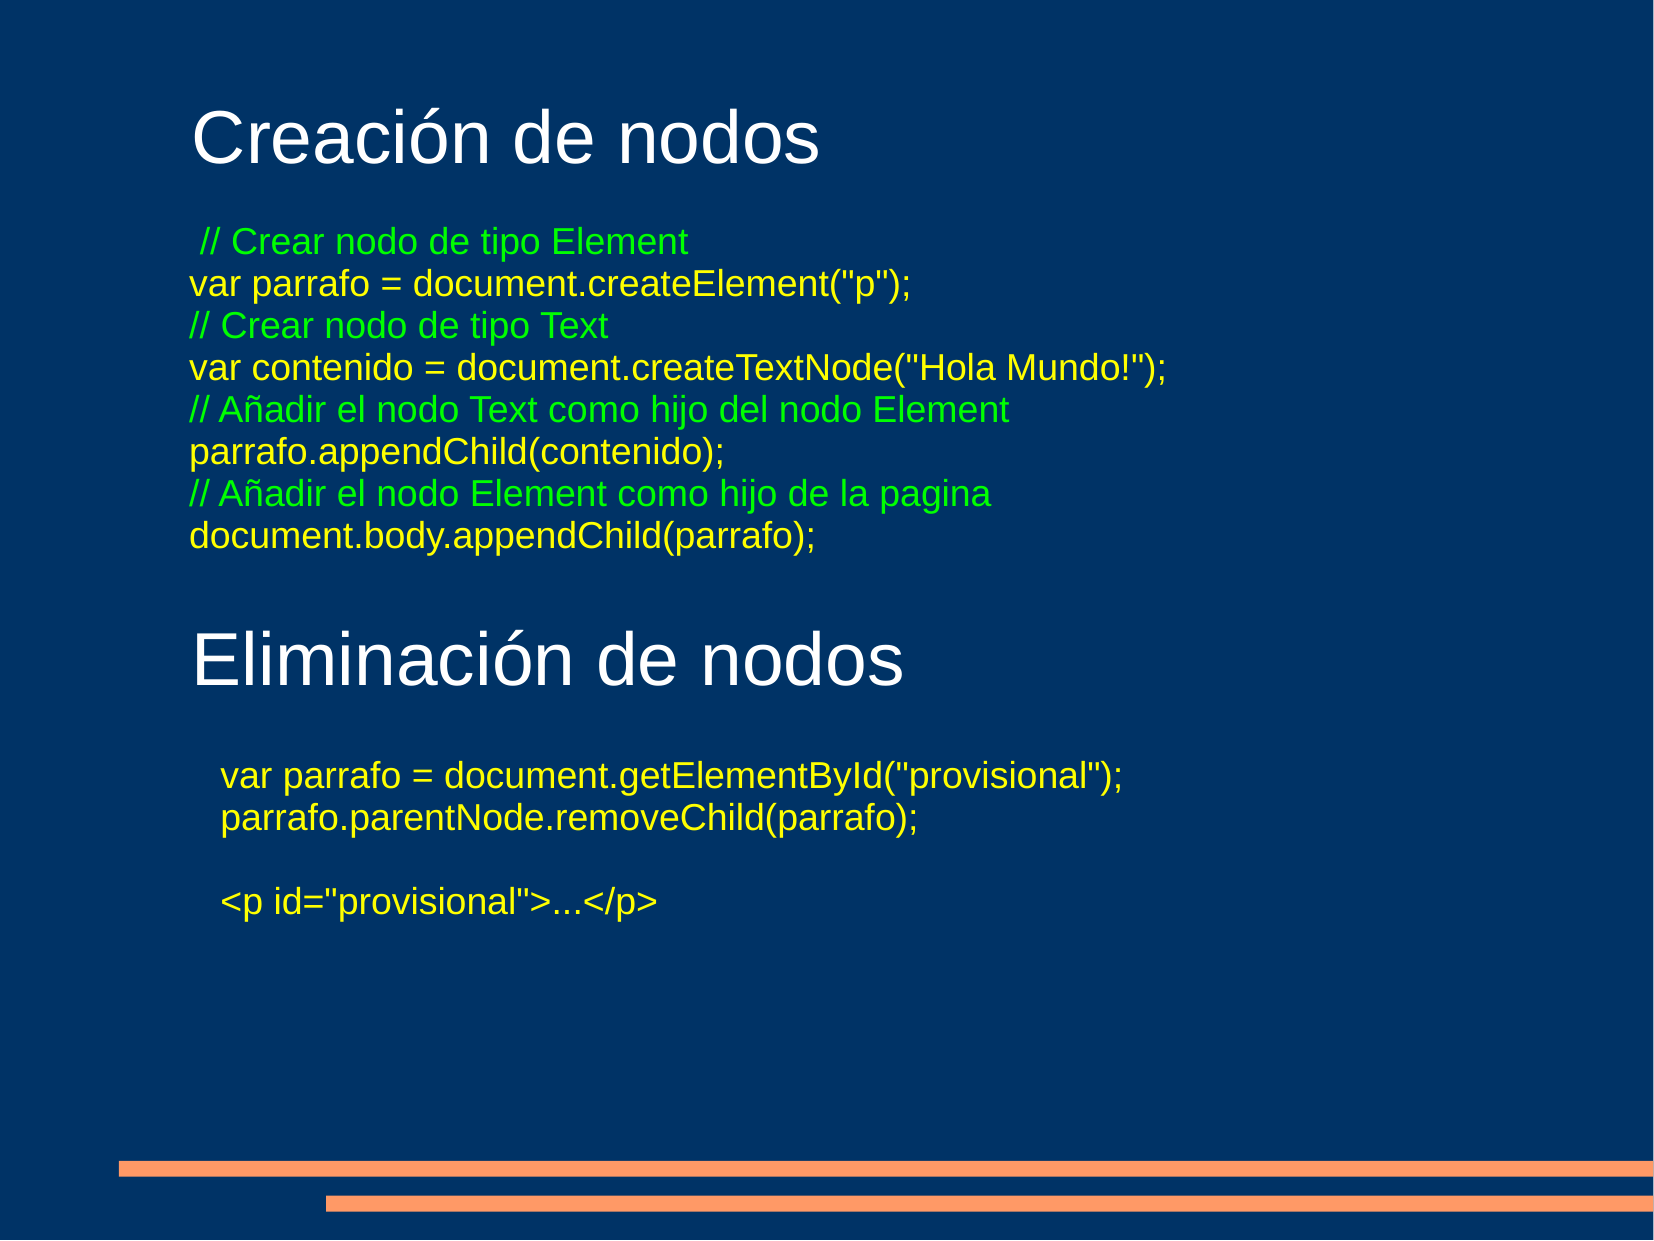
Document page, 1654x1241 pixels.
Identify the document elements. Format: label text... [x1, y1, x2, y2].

text_box Creación de nodos [177, 88, 1300, 188]
text_box // Crear nodo de tipo Element var parrafo = document.createElement("p"); // Crear nodo de tipo Text var contenido = document.createTextNode("Hola Mundo!"); // Añadir el nodo Text como hijo del nodo Element parrafo.appendChild(contenido); // Añadir el nodo Element como hijo de la pagina document.body.appendChild(parrafo); [174, 212, 1654, 690]
text_box Eliminación de nodos [177, 609, 1300, 709]
text_box var parrafo = document.getElementById("provisional"); parrafo.parentNode.removeChild(parrafo); <p id="provisional">...</p> [205, 747, 1654, 1056]
